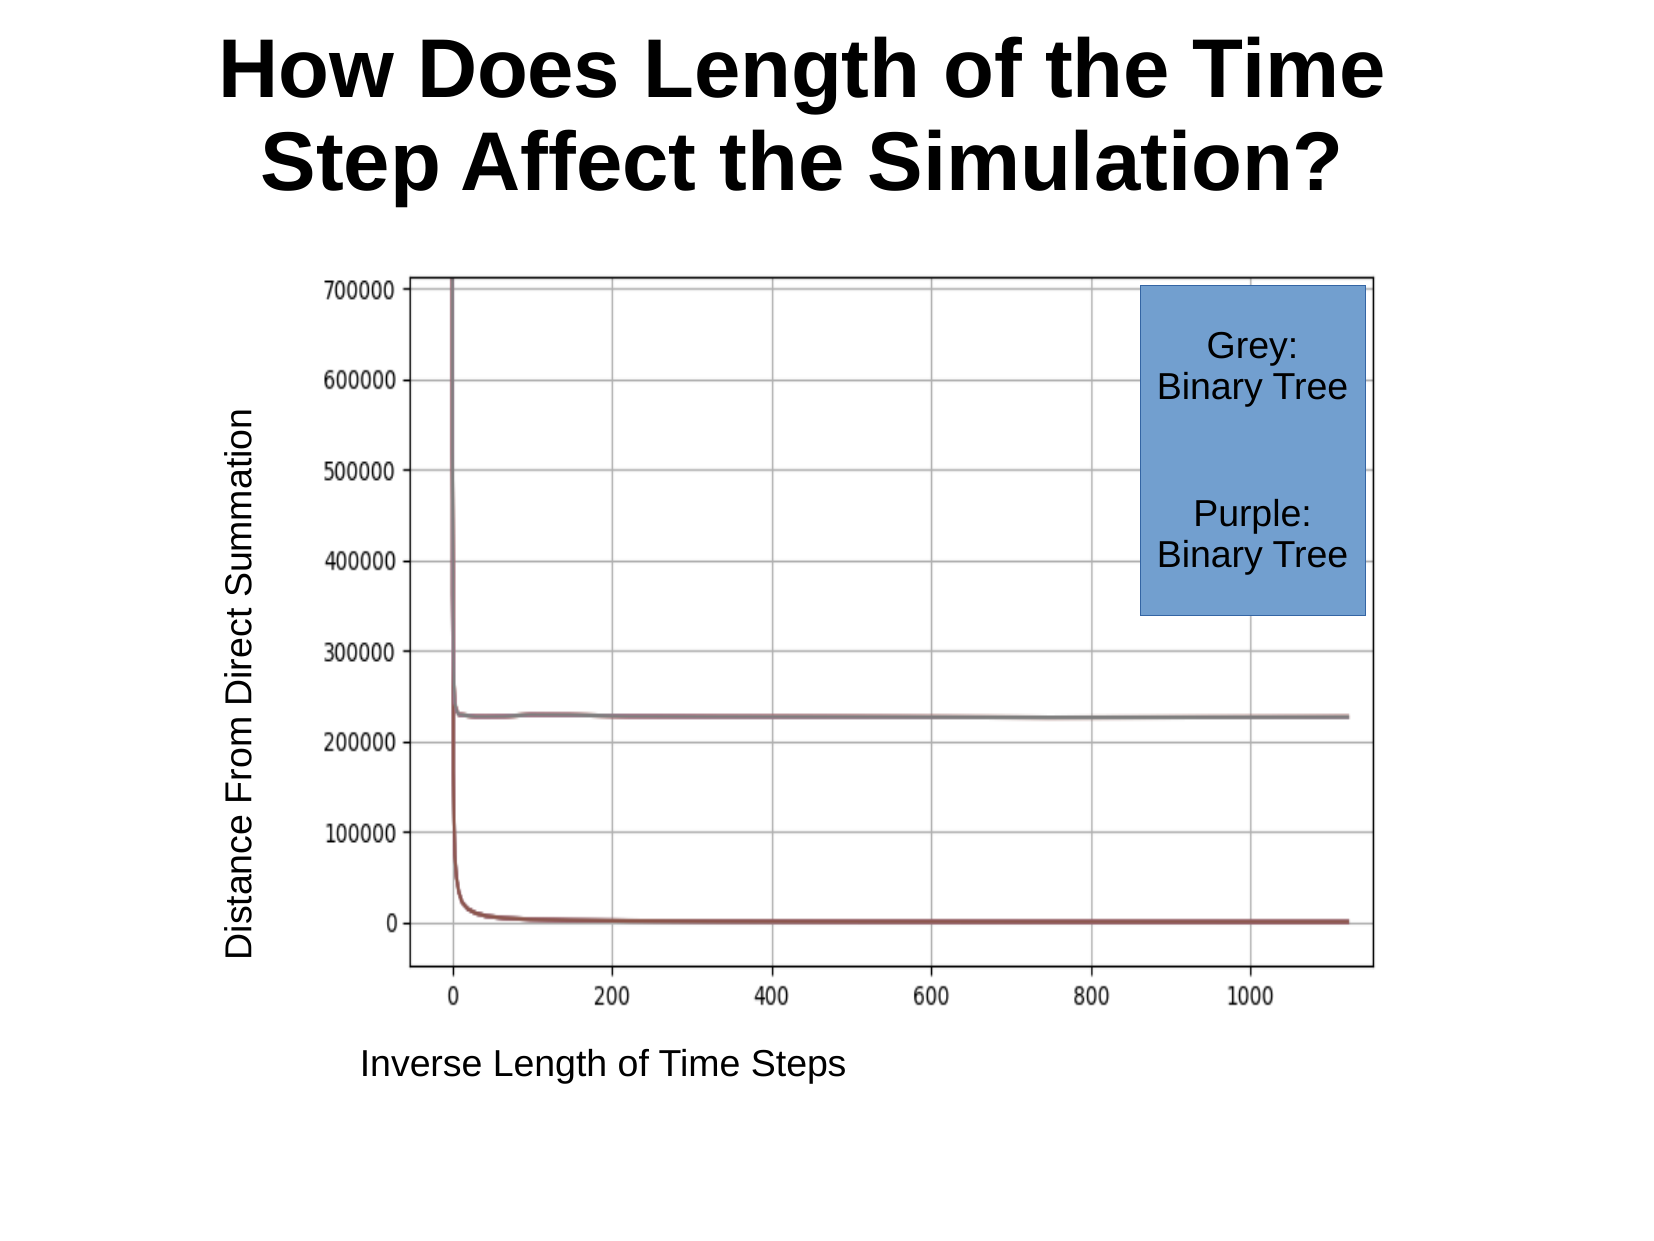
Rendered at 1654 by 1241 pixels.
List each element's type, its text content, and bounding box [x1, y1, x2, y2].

text_box Inverse Length of Time Steps [345, 1035, 1111, 1092]
text_box How Does Length of the Time Step Affect the Simulation? [105, 15, 1501, 309]
text_box Distance From Direct Summation [210, 309, 267, 976]
picture [255, 309, 1497, 1066]
text_box Grey: Binary Tree Purple: Binary Tree [1140, 309, 1366, 616]
